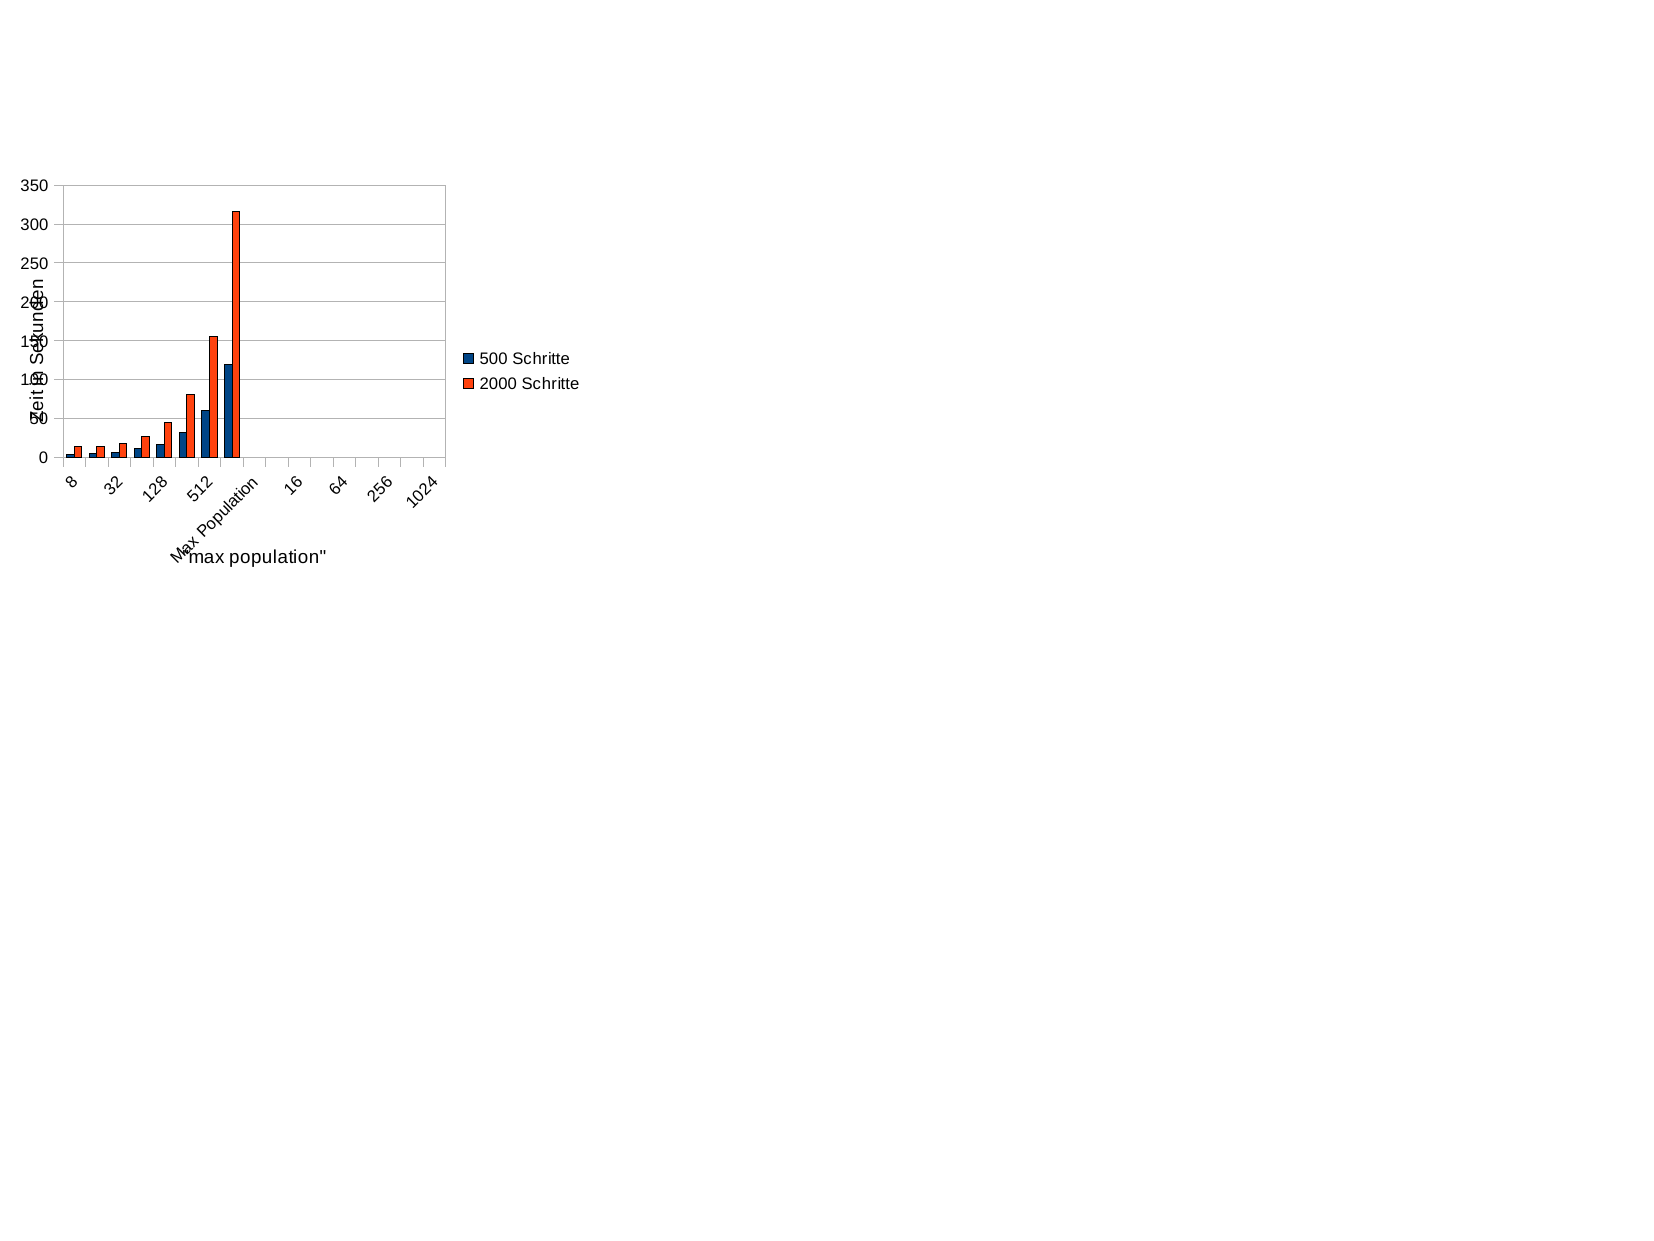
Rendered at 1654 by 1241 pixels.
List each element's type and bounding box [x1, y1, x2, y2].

chart [8, 167, 609, 581]
